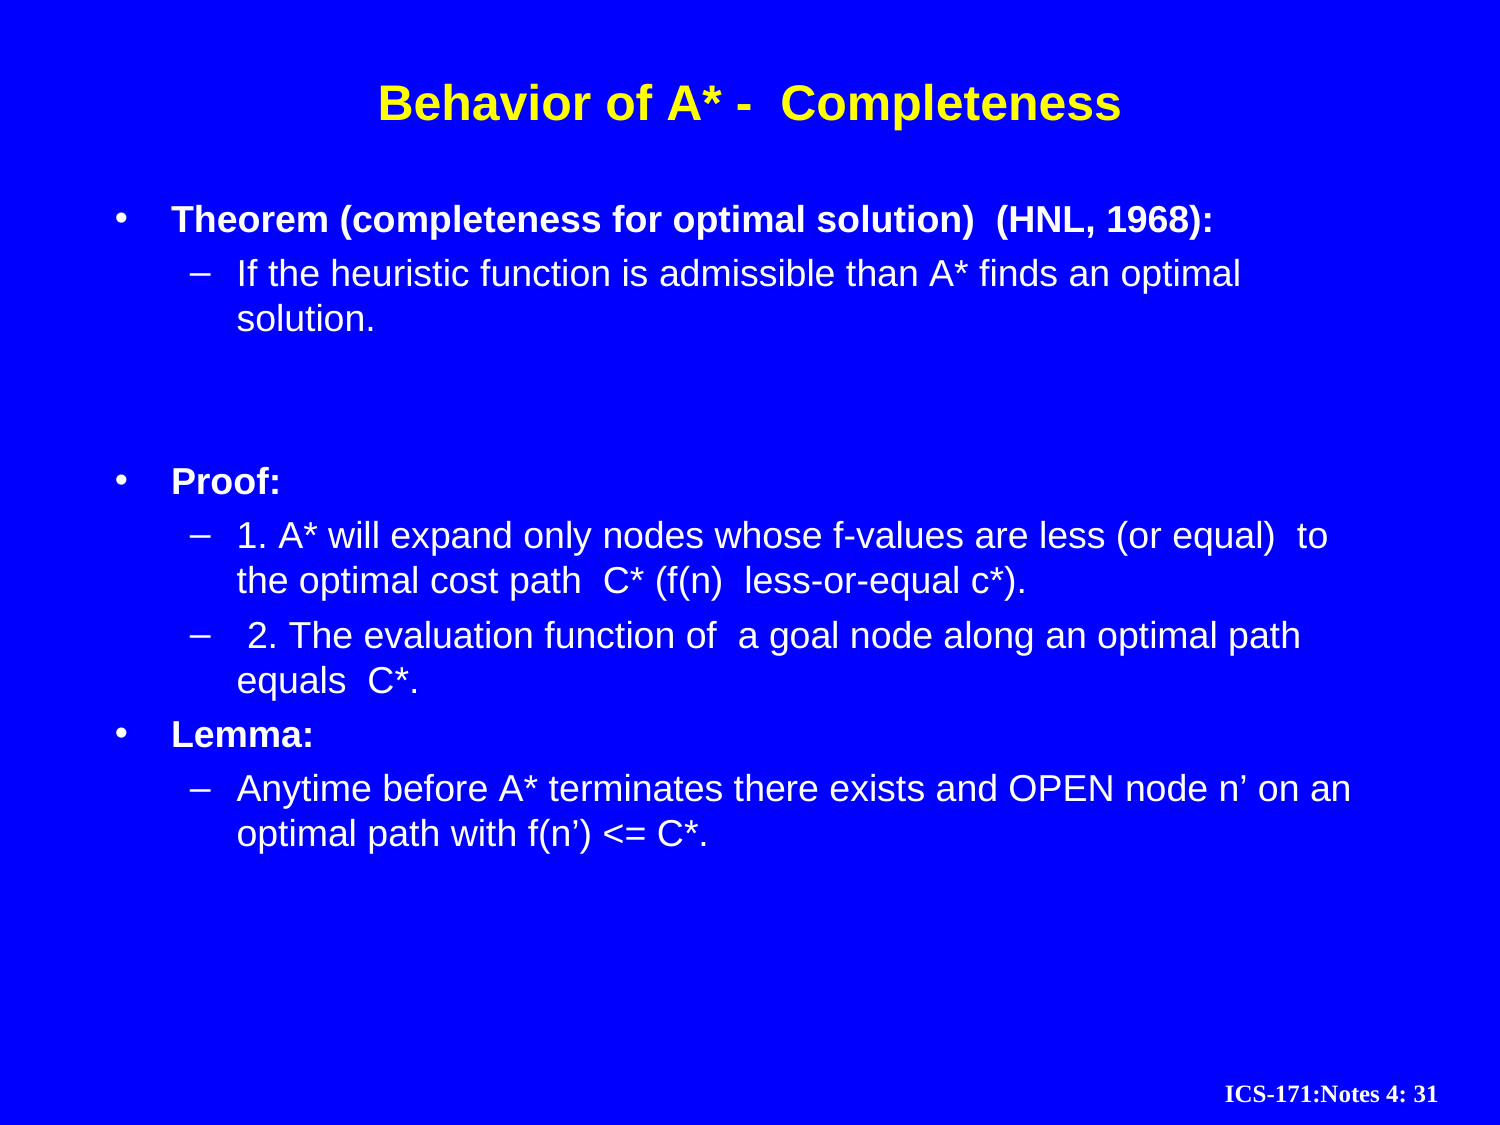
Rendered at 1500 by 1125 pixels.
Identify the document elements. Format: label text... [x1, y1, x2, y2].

list Theorem (completeness for optimal solution) (HNL, 1968): If the heuristic function is admissible than A* finds an optimal solution. Proof: 1. A* will expand only nodes whose f-values are less (or equal) to the optimal cost path C* (f(n) less-or-equal c*). 2. The evaluation function of a goal node along an optimal path equals C*. Lemma: Anytime before A* terminates there exists and OPEN node n’ on an optimal path with f(n’) <= C*. [99, 187, 1388, 1013]
title Behavior of A* - Completeness [112, 49, 1388, 150]
